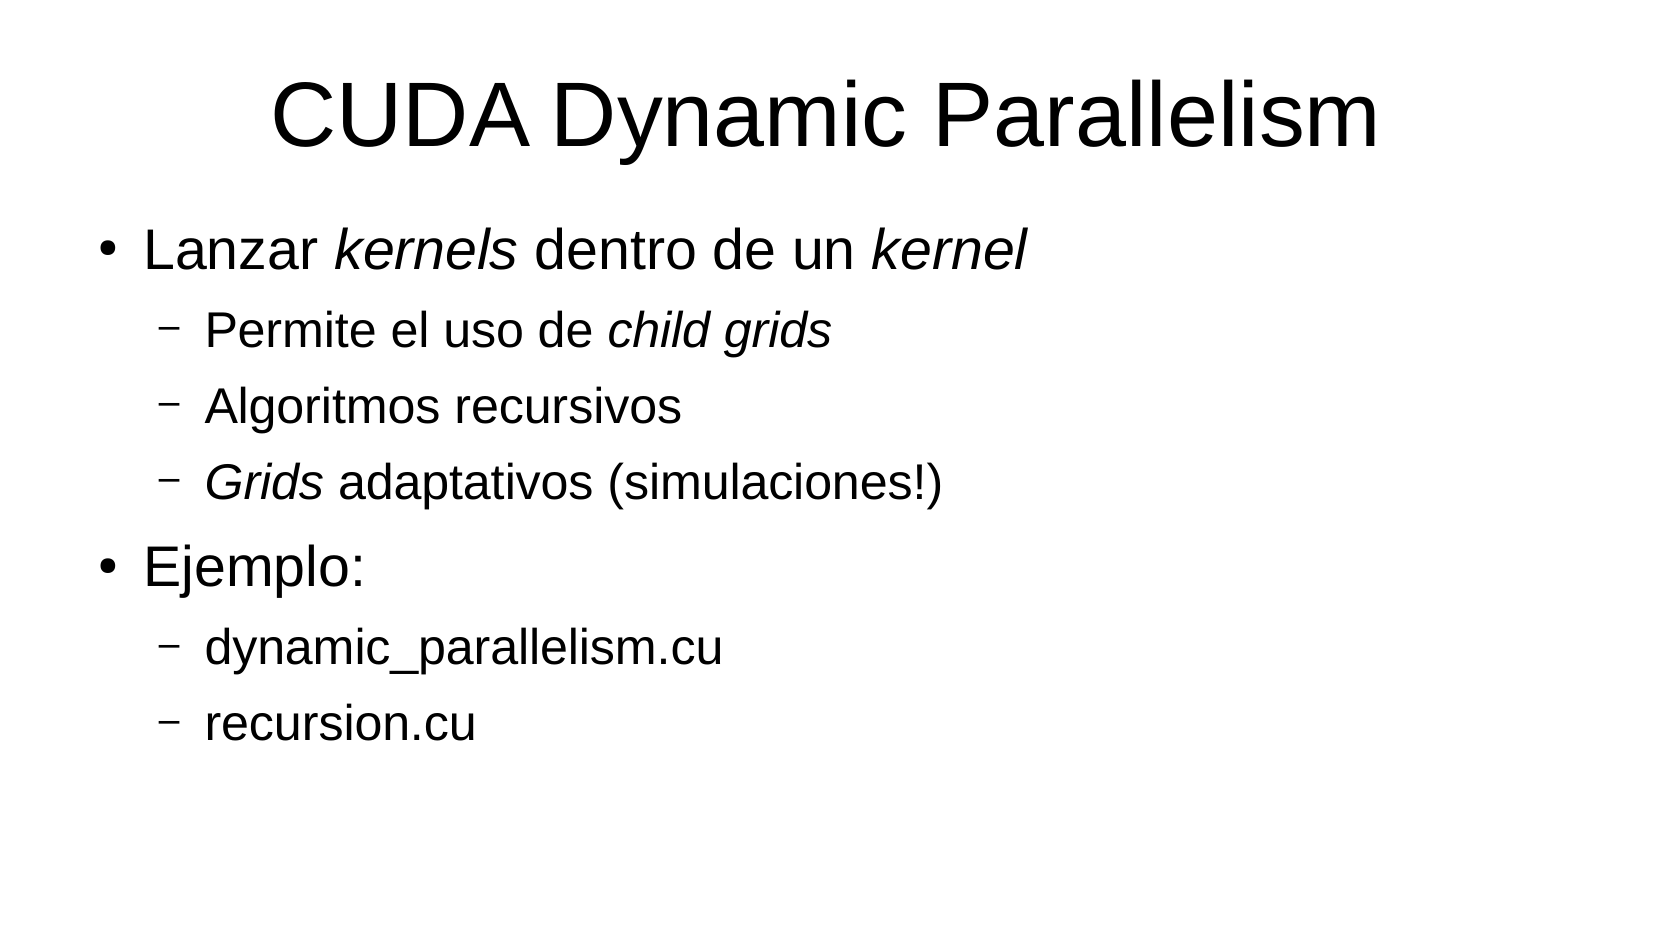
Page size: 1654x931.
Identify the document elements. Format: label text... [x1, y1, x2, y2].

title CUDA Dynamic Parallelism [82, 37, 1571, 193]
list Lanzar kernels dentro de un kernel Permite el uso de child grids Algoritmos recursivos Grids adaptativos (simulaciones!) Ejemplo: dynamic_parallelism.cu recursion.cu [82, 217, 1571, 758]
